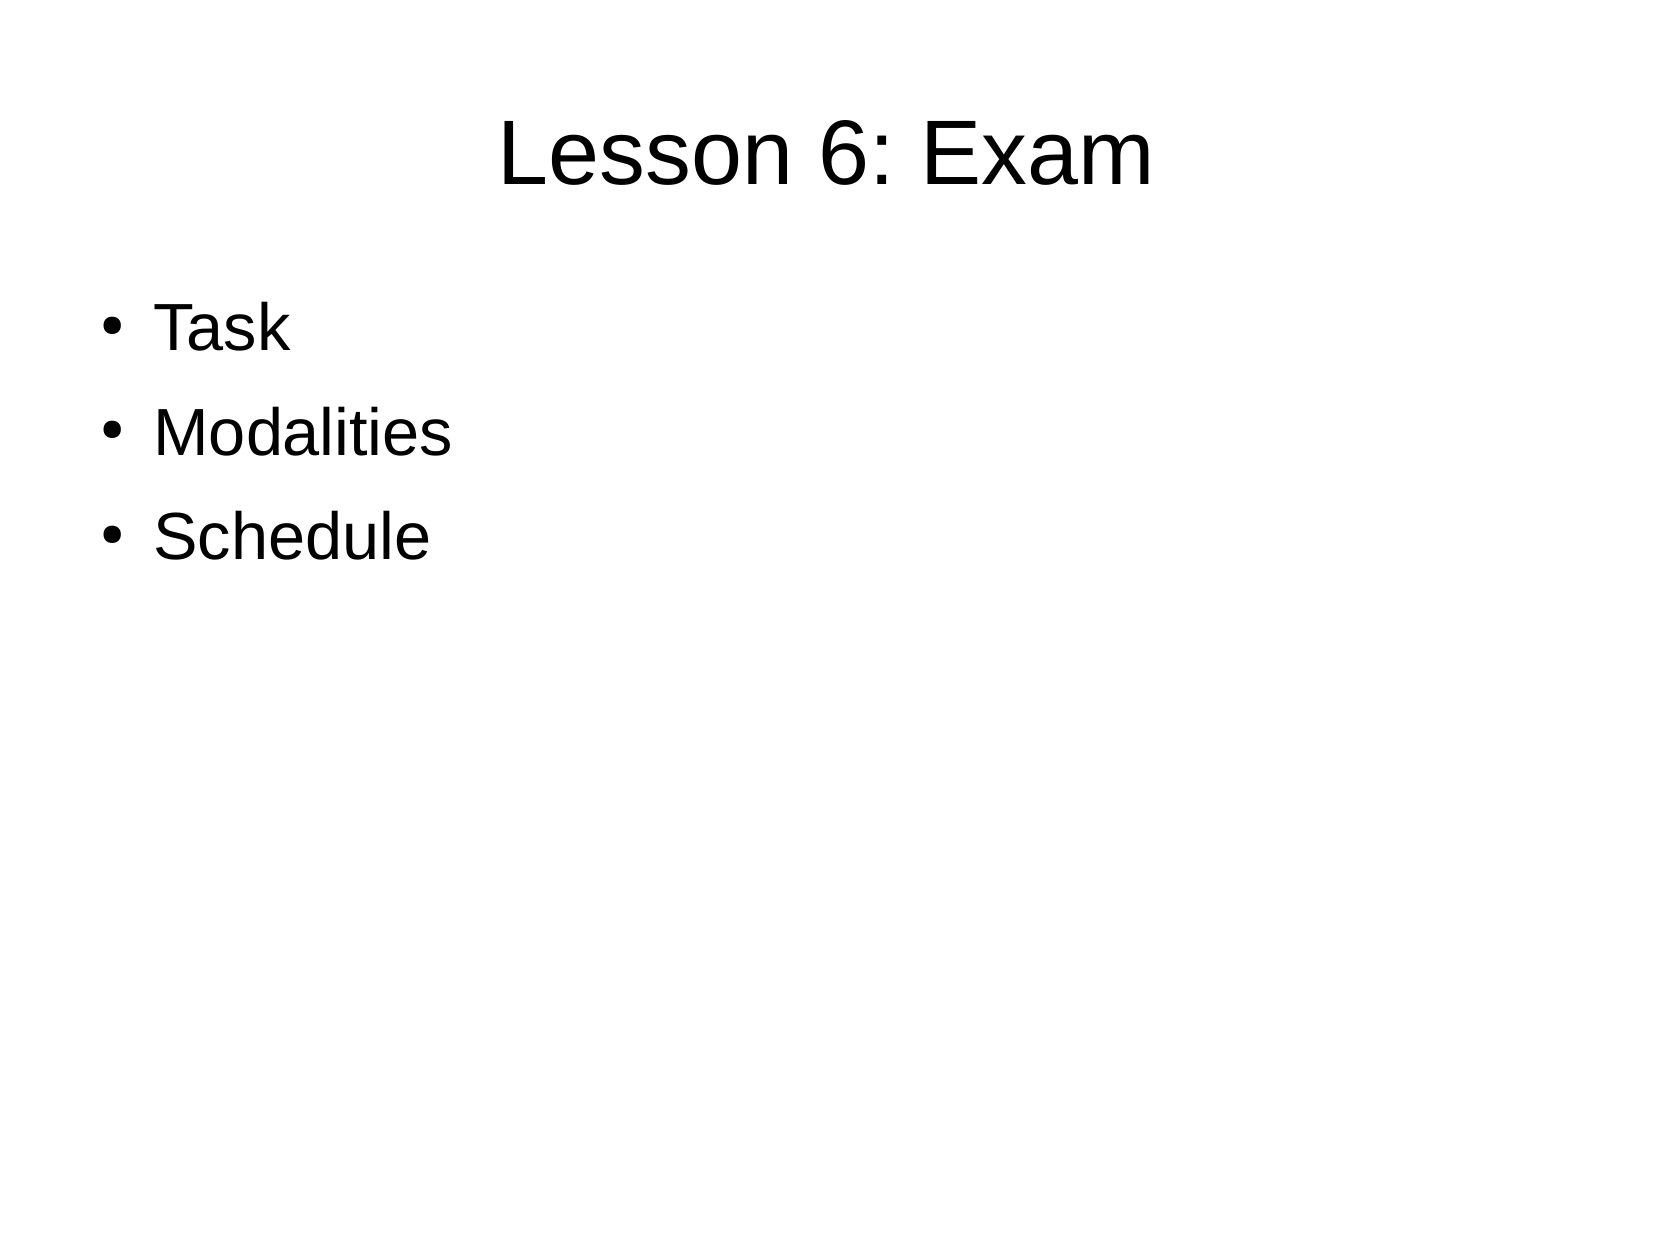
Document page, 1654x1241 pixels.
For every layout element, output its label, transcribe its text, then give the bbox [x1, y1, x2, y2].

list Task Modalities Schedule [82, 290, 1571, 1111]
title Lesson 6: Exam [82, 49, 1571, 257]
